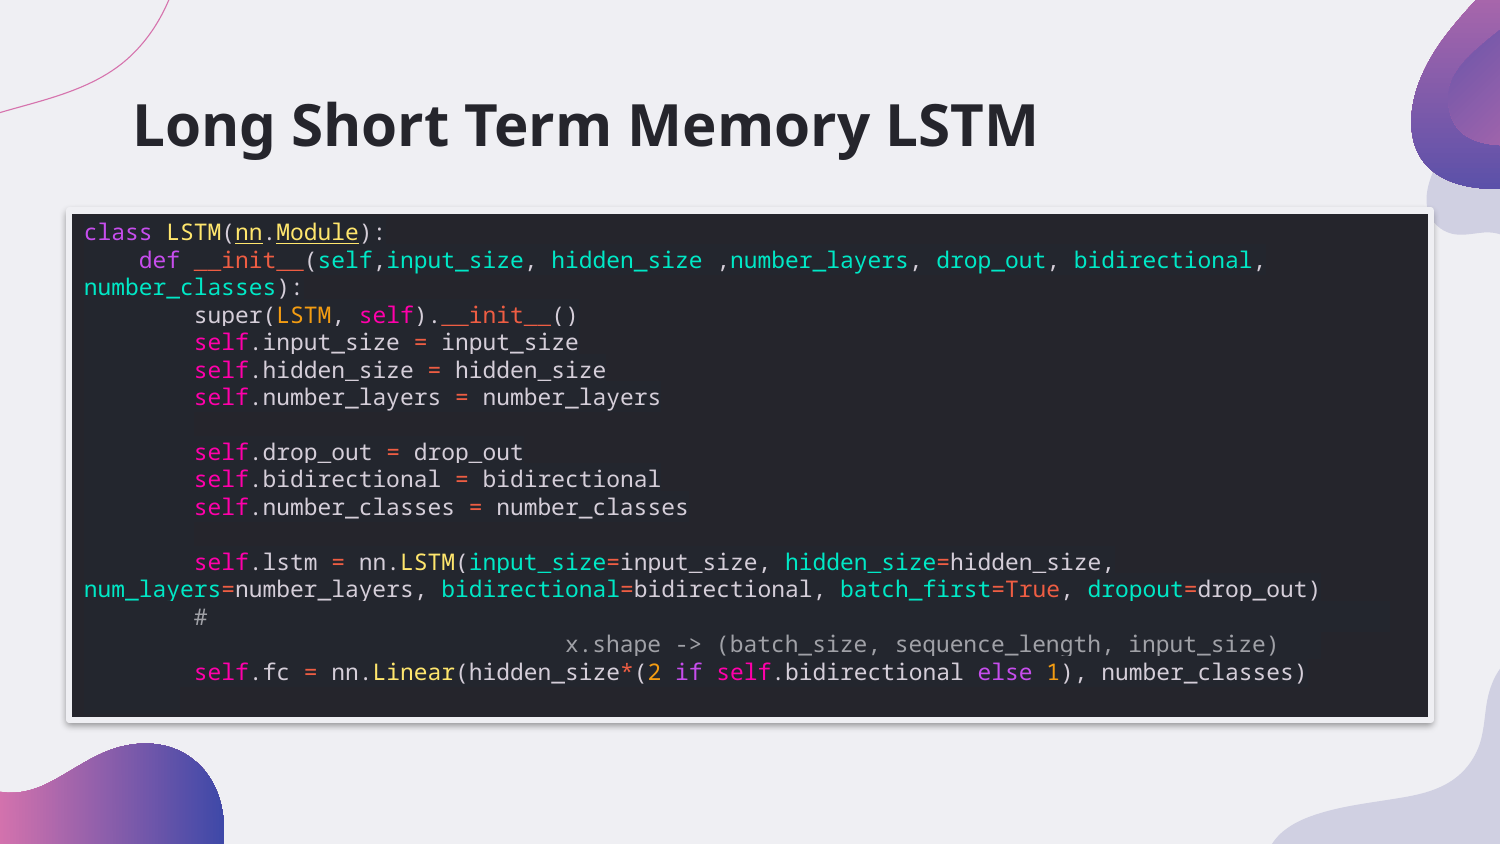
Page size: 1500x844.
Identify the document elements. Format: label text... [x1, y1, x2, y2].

title Long Short Term Memory LSTM [116, 72, 1383, 167]
text_box [0, 743, 224, 844]
text_box class LSTM(nn.Module): def __init__(self,input_size, hidden_size ,number_layers, drop_out, bidirectional, number_classes): super(LSTM, self).__init__() self.input_size = input_size self.hidden_size = hidden_size self.number_layers = number_layers self.drop_out = drop_out self.bidirectional = bidirectional self.number_classes = number_classes self.lstm = nn.LSTM(input_size=input_size, hidden_size=hidden_size, num_layers=number_layers, bidirectional=bidirectional, batch_first=True, dropout=drop_out) # x.shape -> (batch_size, sequence_length, input_size) self.fc = nn.Linear(hidden_size*(2 if self.bidirectional else 1), number_classes) [69, 210, 1431, 720]
